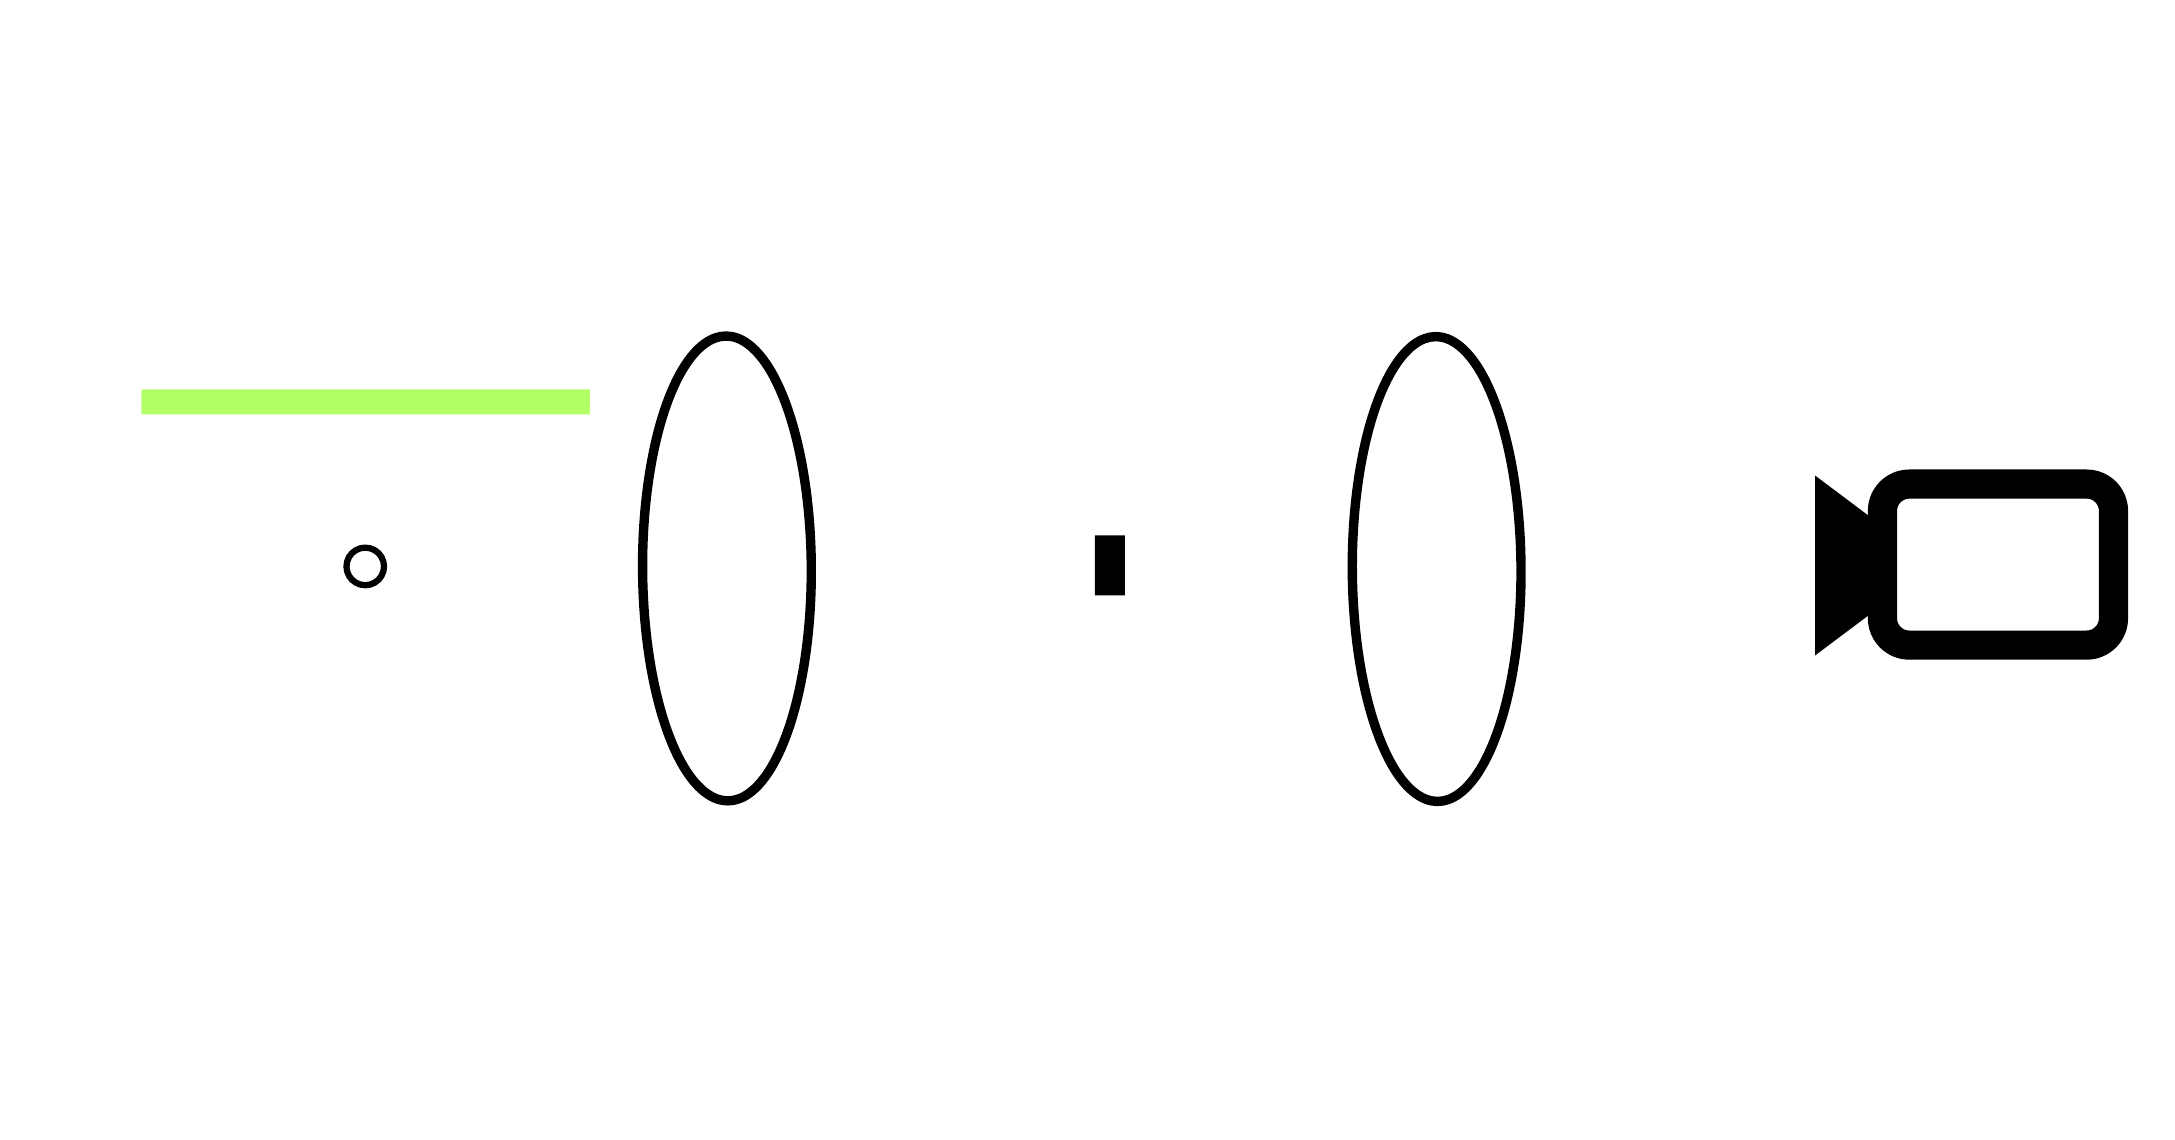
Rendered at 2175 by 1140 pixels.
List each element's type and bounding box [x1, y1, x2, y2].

text_box [1815, 475, 1876, 656]
text_box [642, 336, 812, 801]
text_box [1882, 484, 2114, 646]
text_box [1094, 535, 1125, 596]
text_box [1352, 336, 1522, 802]
